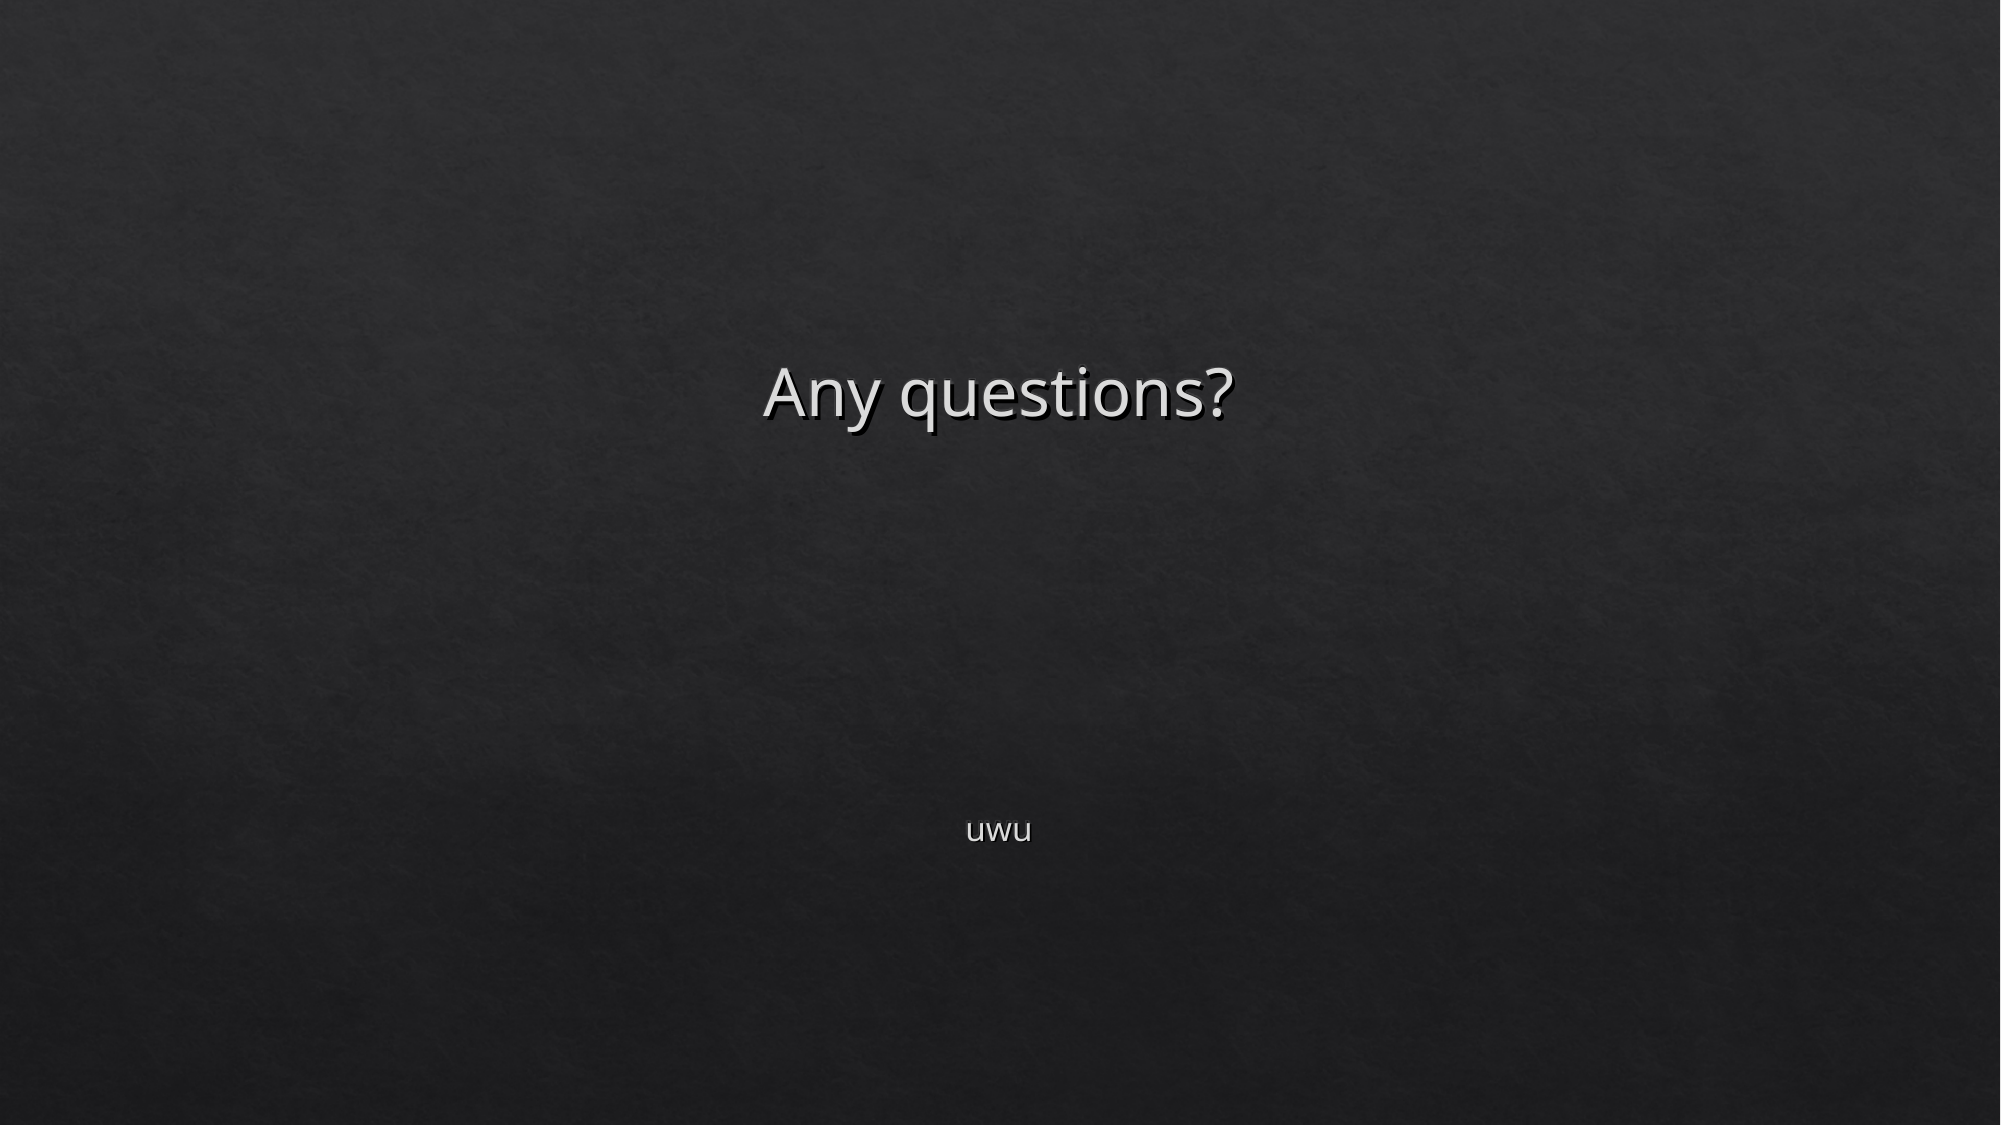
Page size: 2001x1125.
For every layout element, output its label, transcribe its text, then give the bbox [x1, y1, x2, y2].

list uwu [149, 704, 1849, 951]
title Any questions? [149, 99, 1849, 680]
